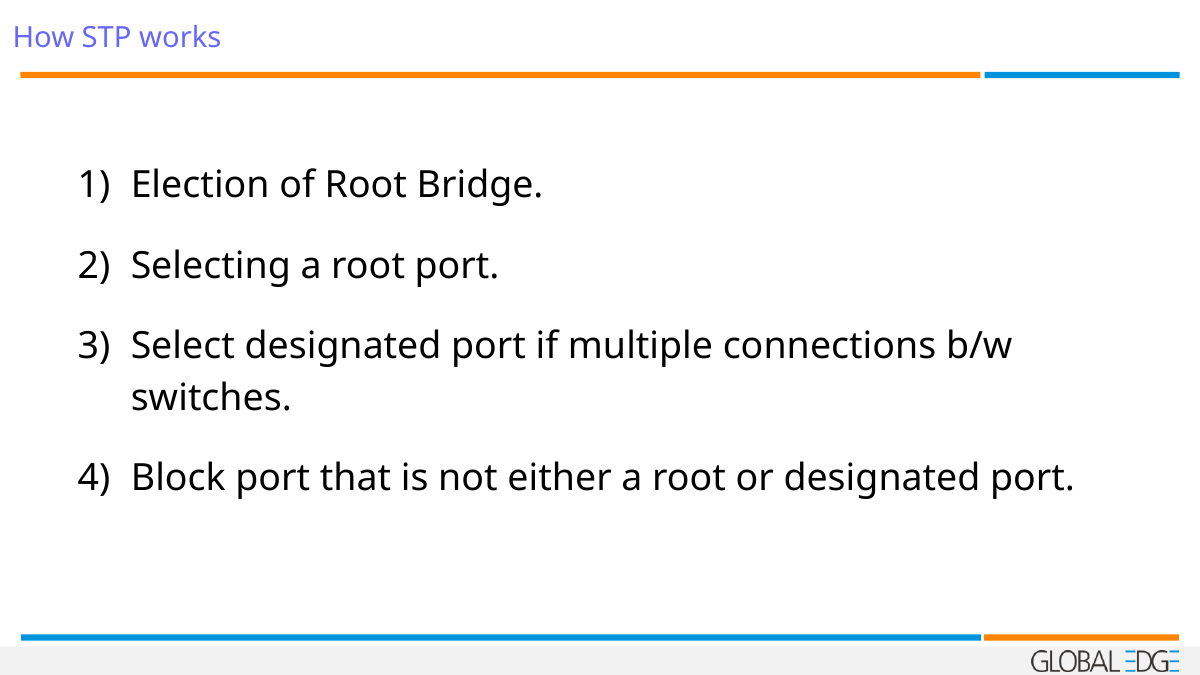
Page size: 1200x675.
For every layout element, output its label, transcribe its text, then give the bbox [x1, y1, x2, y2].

list Election of Root Bridge. Selecting a root port. Select designated port if multiple connections b/w switches. Block port that is not either a root or designated port. [60, 157, 1140, 550]
picture [1031, 650, 1179, 672]
title How STP works [12, 9, 1088, 63]
